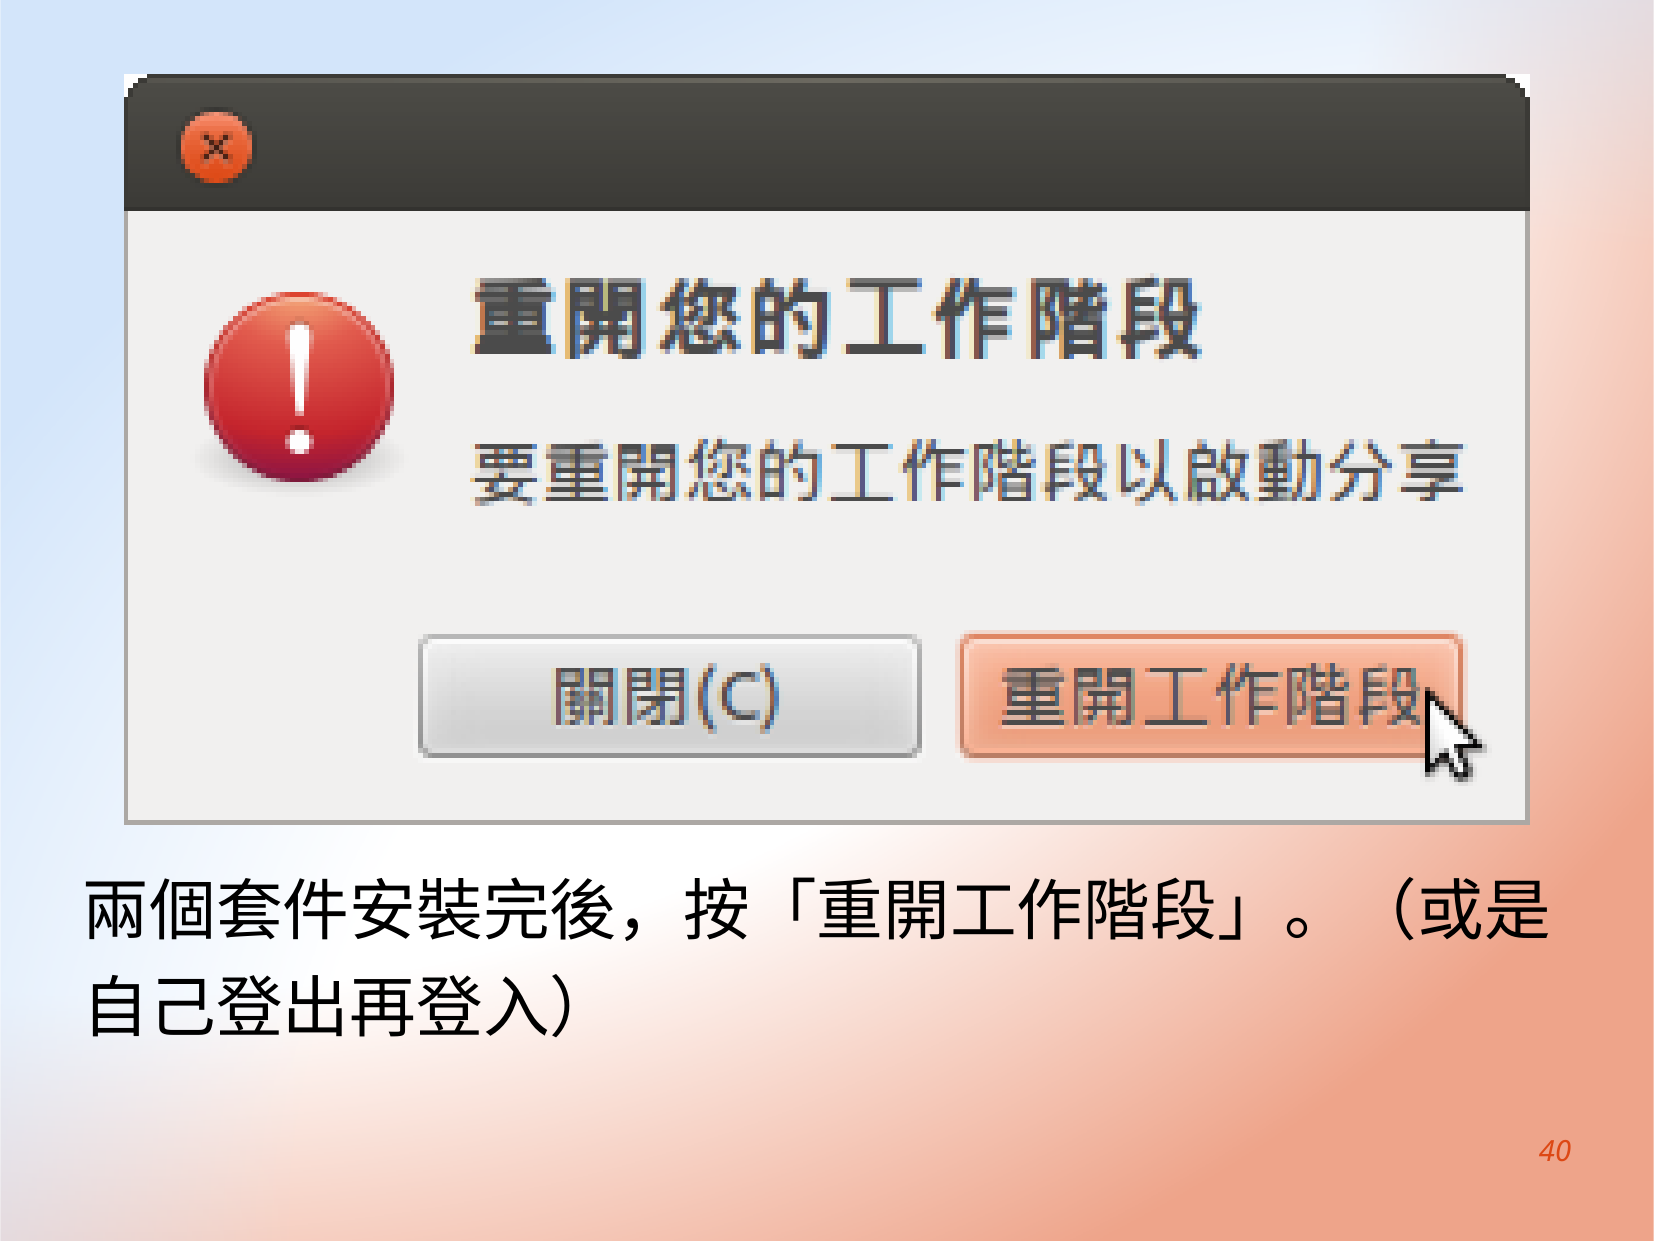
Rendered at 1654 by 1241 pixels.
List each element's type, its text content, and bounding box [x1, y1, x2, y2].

picture [0, 0, 1654, 1241]
list 兩個套件安裝完後，按「重開工作階段」。（或是自己登出再登入） [82, 857, 1571, 1201]
